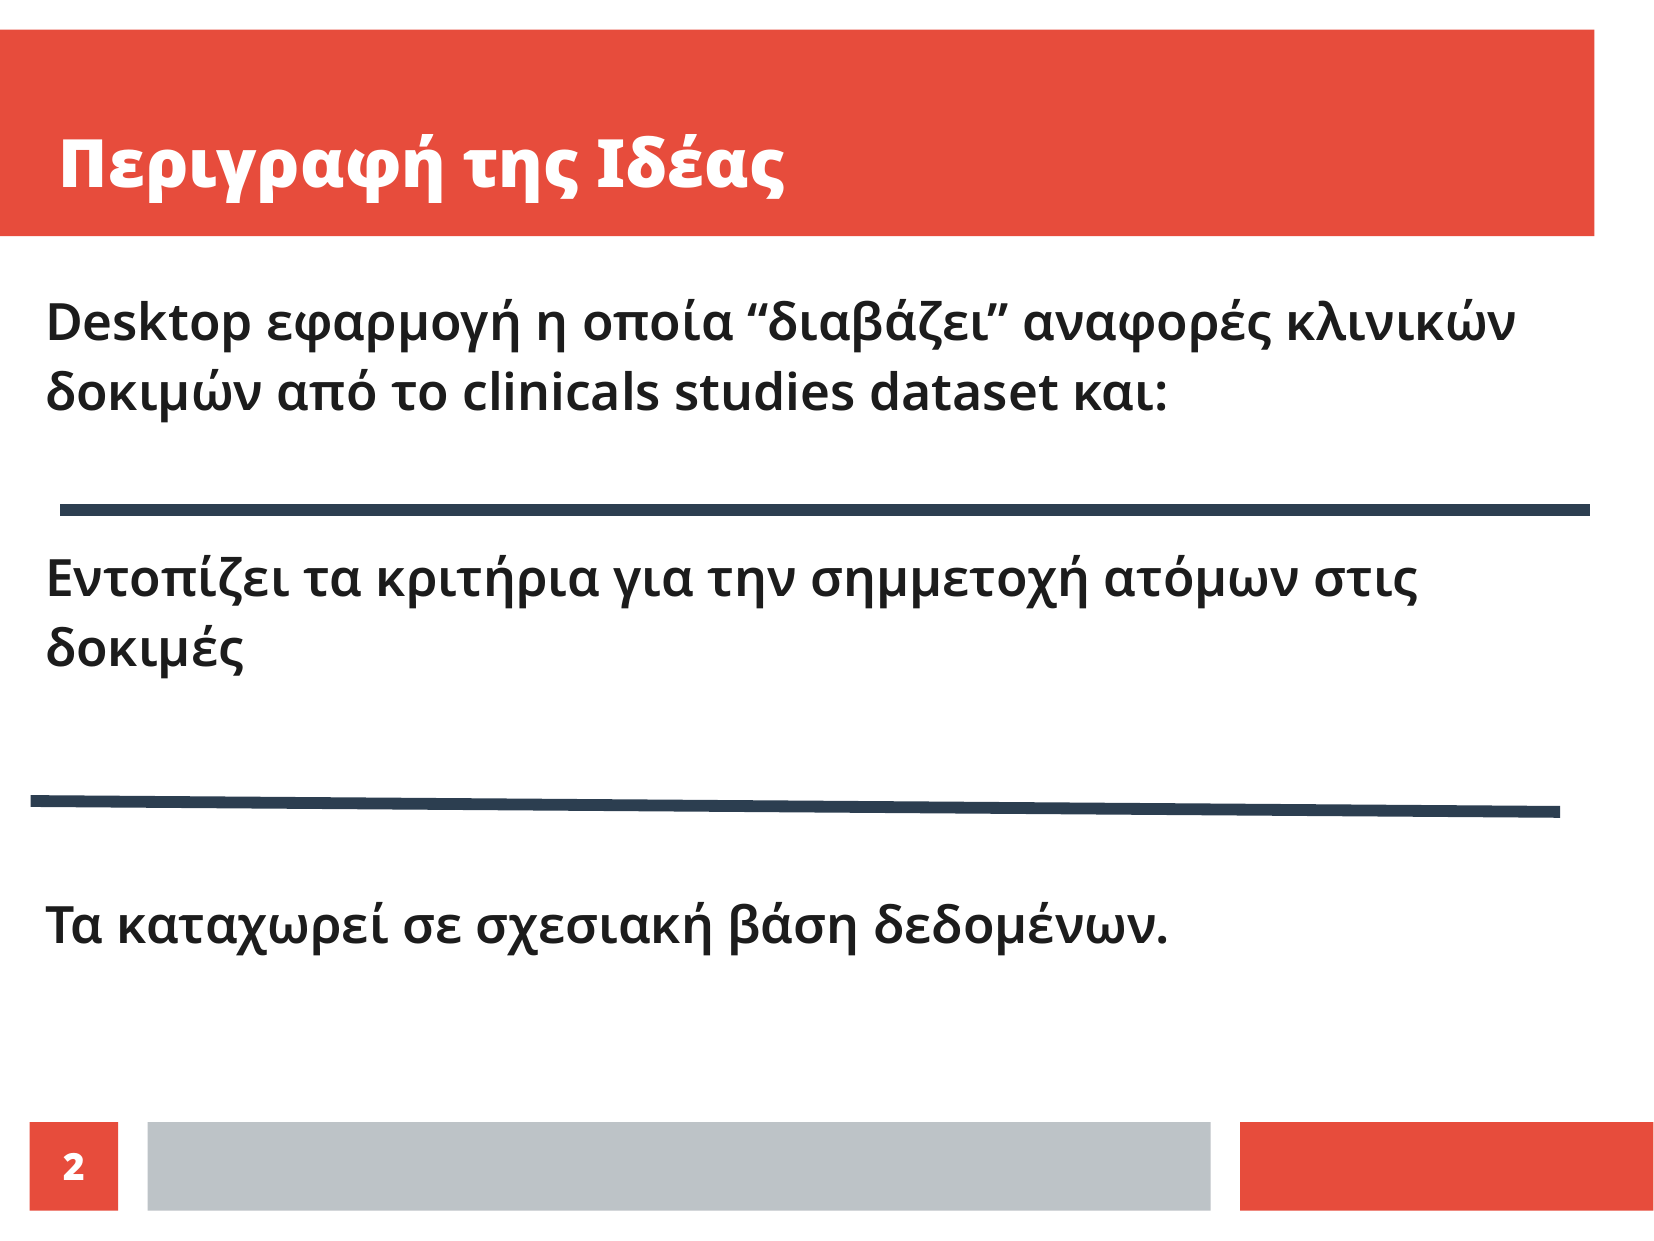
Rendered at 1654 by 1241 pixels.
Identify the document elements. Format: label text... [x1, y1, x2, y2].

list Desktop εφαρμογή η οποία “διαβάζει” αναφορές κλινικών δοκιμών από το clinicals studies dataset και: Εντοπίζει τα κριτήρια για την σημμετοχή ατόμων στις δοκιμές Τα καταχωρεί σε σχεσιακή βάση δεδομένων. [45, 808, 1551, 1054]
list Desktop εφαρμογή η οποία “διαβάζει” αναφορές κλινικών δοκιμών από το clinicals studies dataset και: Εντοπίζει τα κριτήρια για την σημμετοχή ατόμων στις δοκιμές Τα καταχωρεί σε σχεσιακή βάση δεδομένων. [45, 285, 1551, 805]
title Περιγραφή της Ιδέας [59, 59, 1595, 207]
